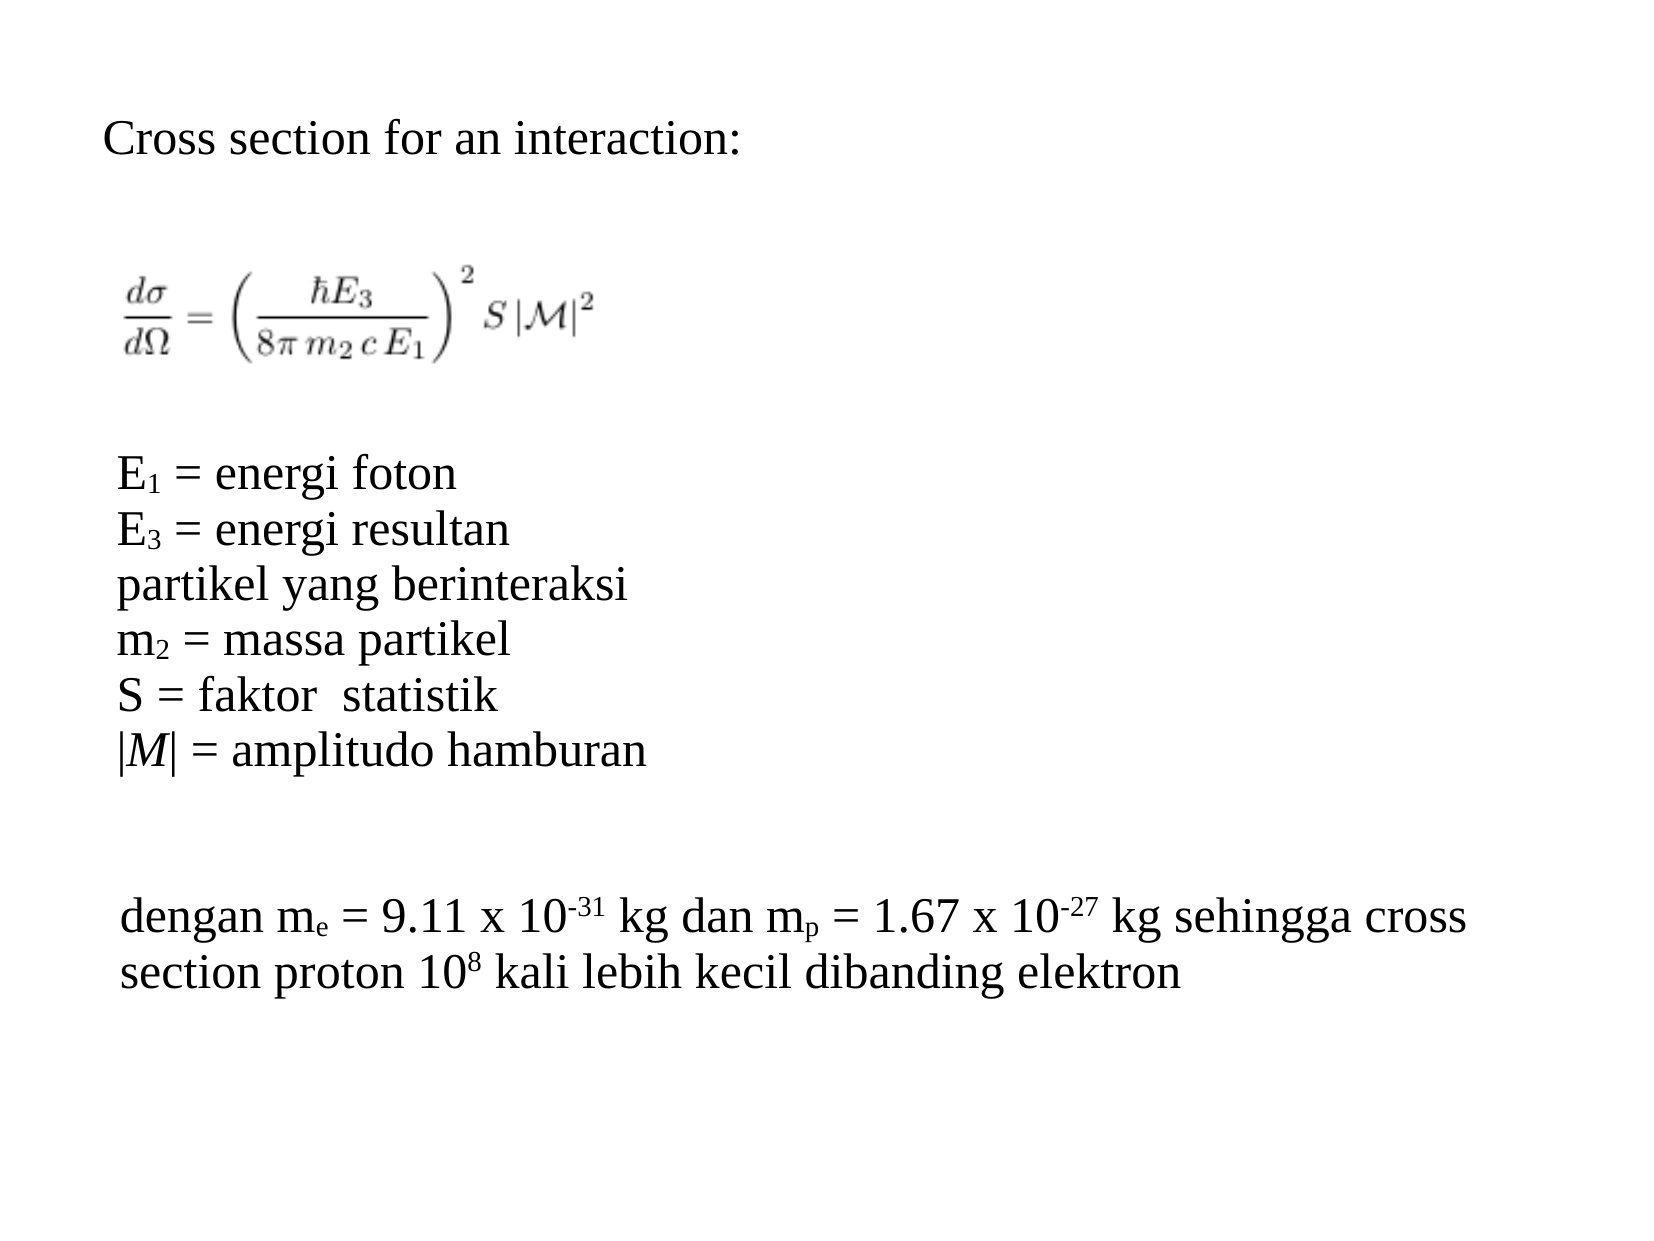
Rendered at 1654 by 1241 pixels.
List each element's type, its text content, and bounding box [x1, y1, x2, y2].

text_box Cross section for an interaction: [87, 102, 856, 173]
text_box dengan me = 9.11 x 10-31 kg dan mp = 1.67 x 10-27 kg sehingga cross section proton 108 kali lebih kecil dibanding elektron [105, 880, 1576, 1028]
picture [91, 239, 631, 395]
text_box E1 = energi foton E3 = energi resultan partikel yang berinteraksi m2 = massa partikel S = faktor statistik |M| = amplitudo hamburan [101, 437, 672, 889]
